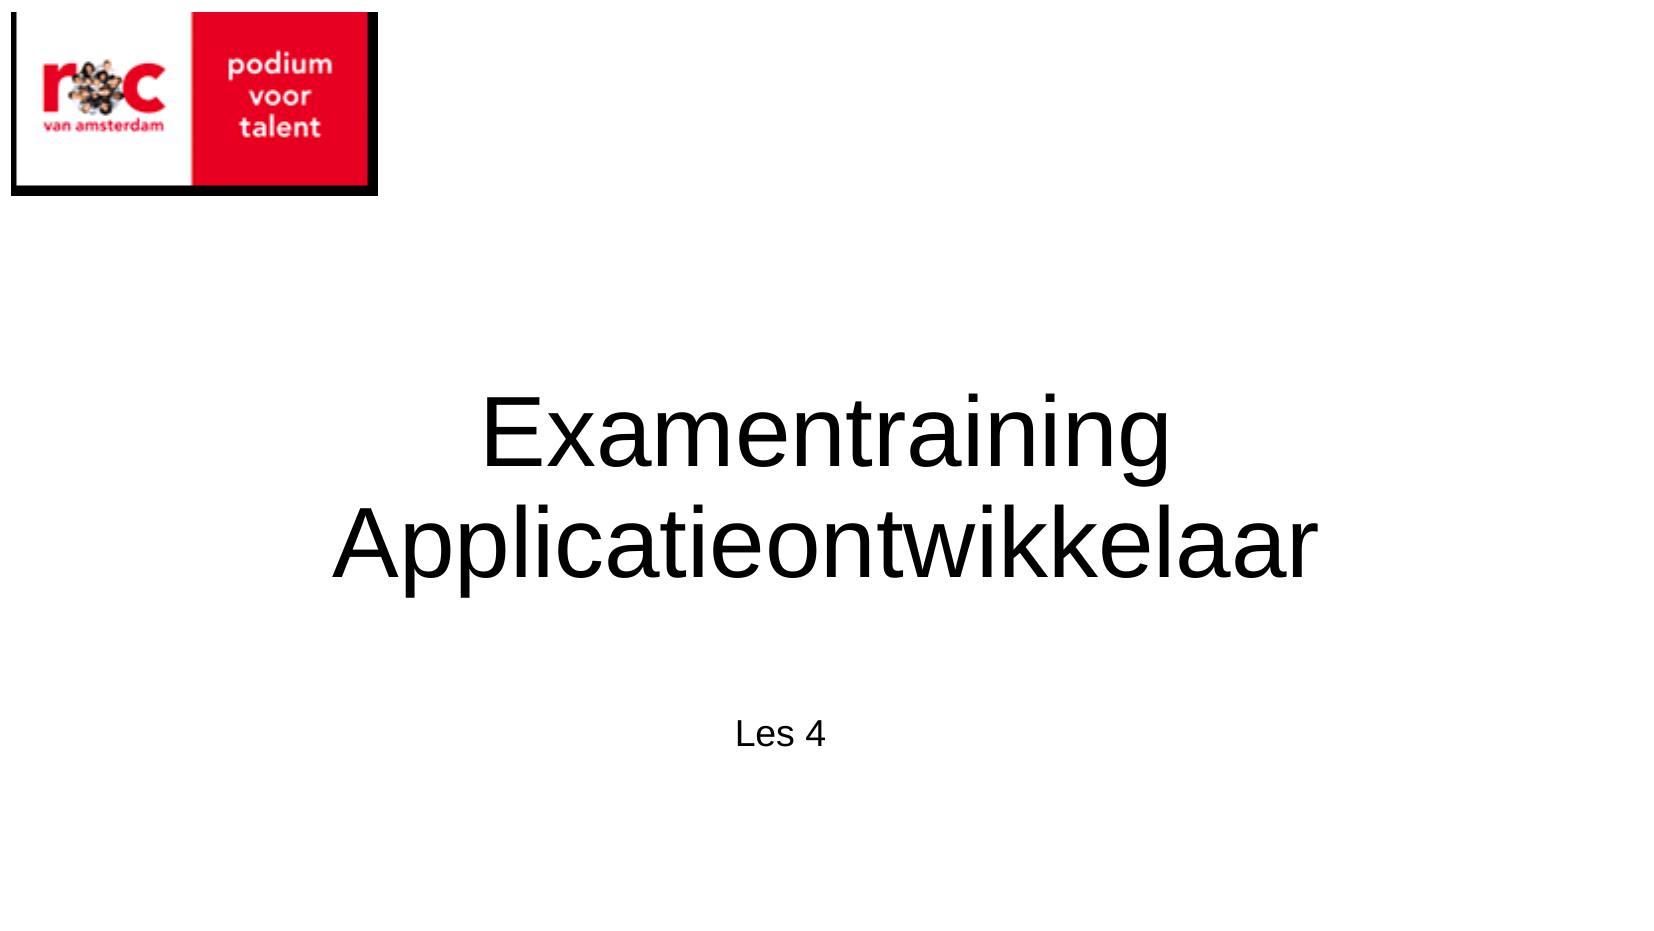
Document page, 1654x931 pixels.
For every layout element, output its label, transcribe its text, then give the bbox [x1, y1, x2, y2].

subtitle Examentraining Applicatieontwikkelaar [82, 217, 1571, 758]
text_box Les 4 [720, 705, 871, 762]
picture [11, 12, 378, 196]
